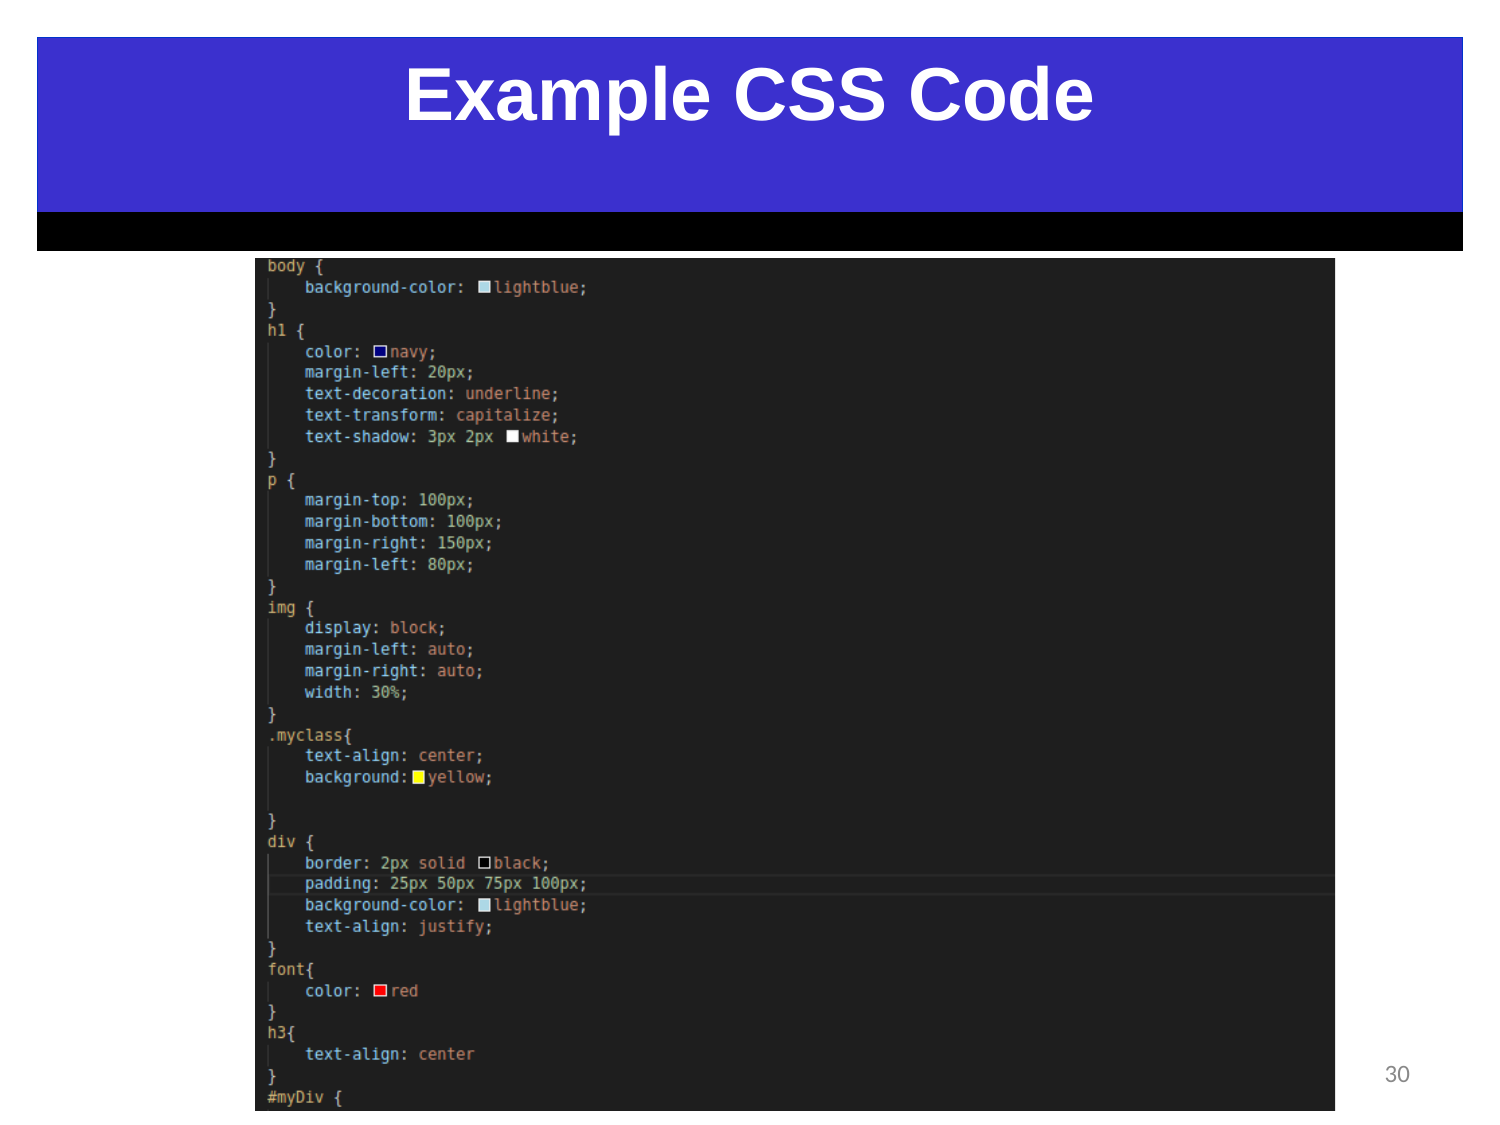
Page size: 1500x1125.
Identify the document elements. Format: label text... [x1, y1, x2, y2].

list Example CSS Code [50, 37, 1450, 213]
text_box <number> [1336, 1042, 1426, 1103]
picture [255, 258, 1336, 1111]
